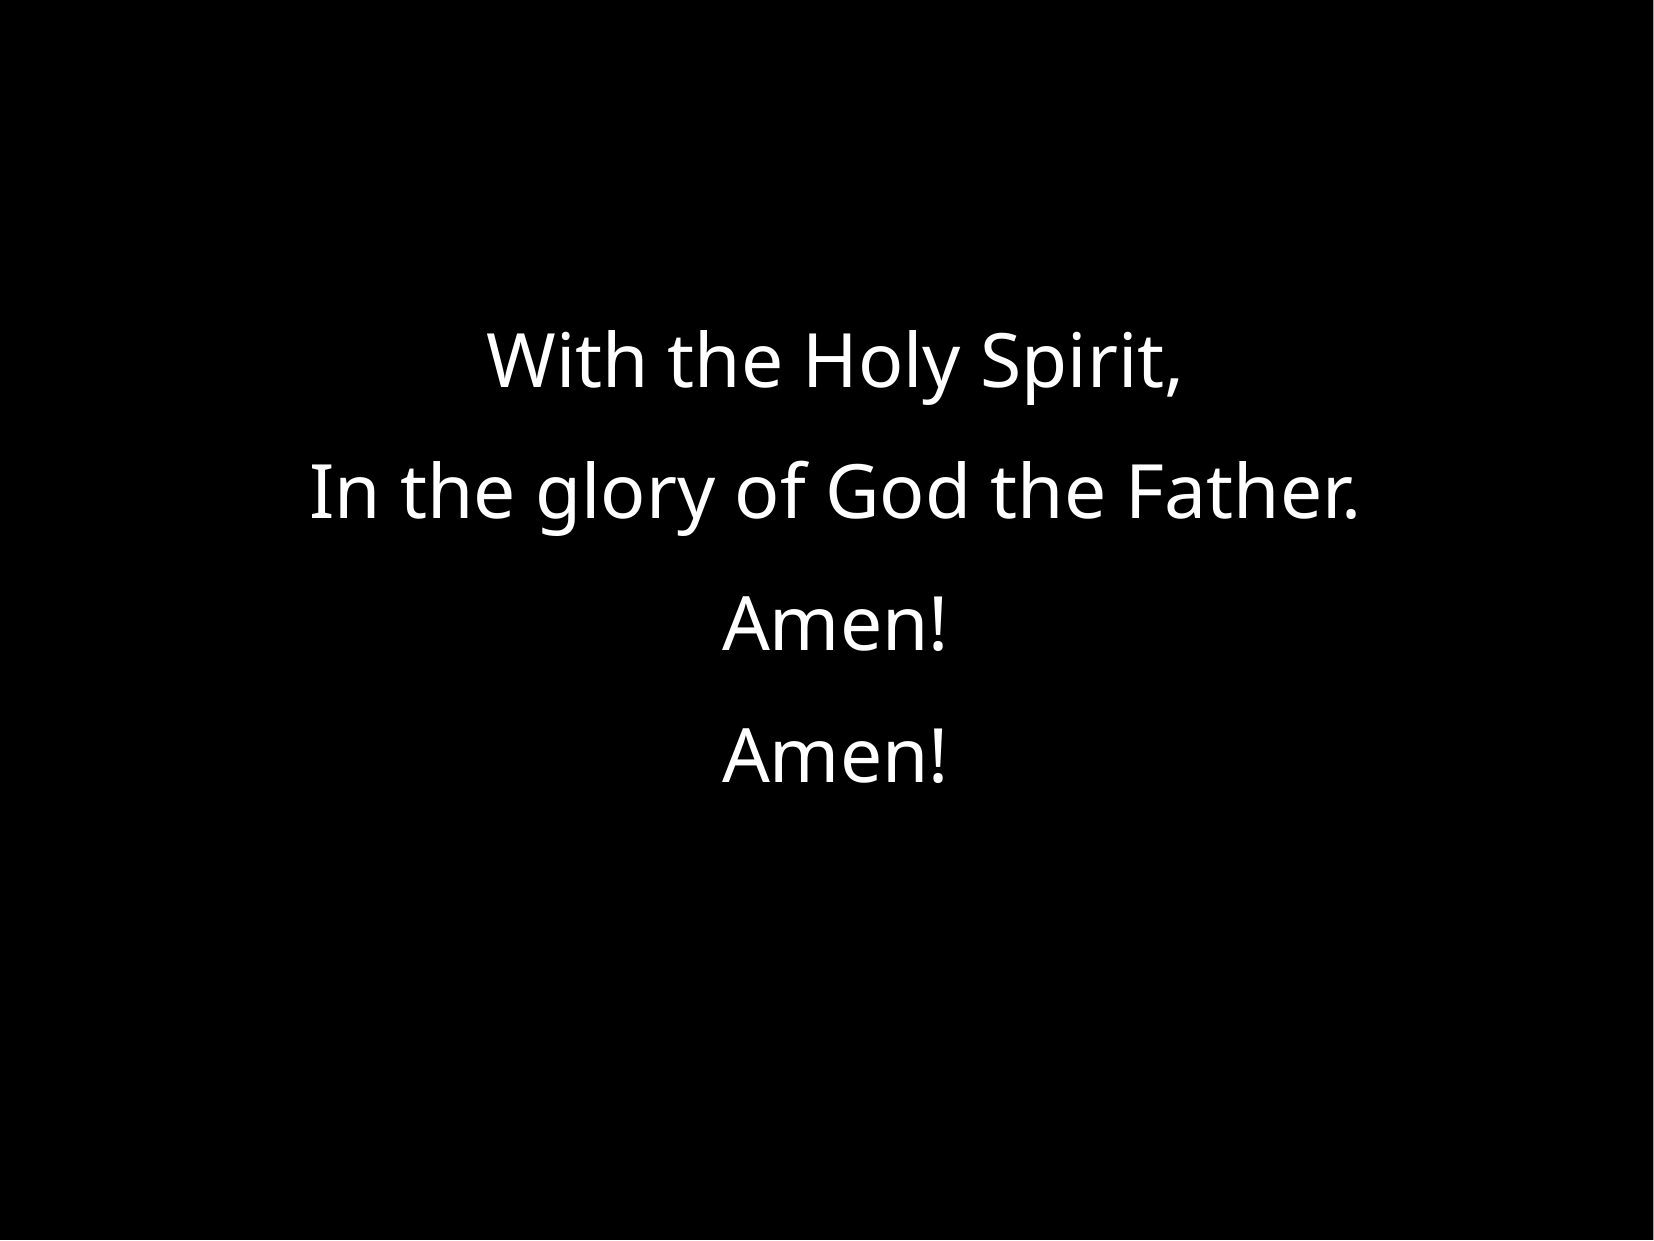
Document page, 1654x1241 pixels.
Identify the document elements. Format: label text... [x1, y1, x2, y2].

list With the Holy Spirit, In the glory of God the Father. Amen! Amen! [0, 307, 1654, 1027]
